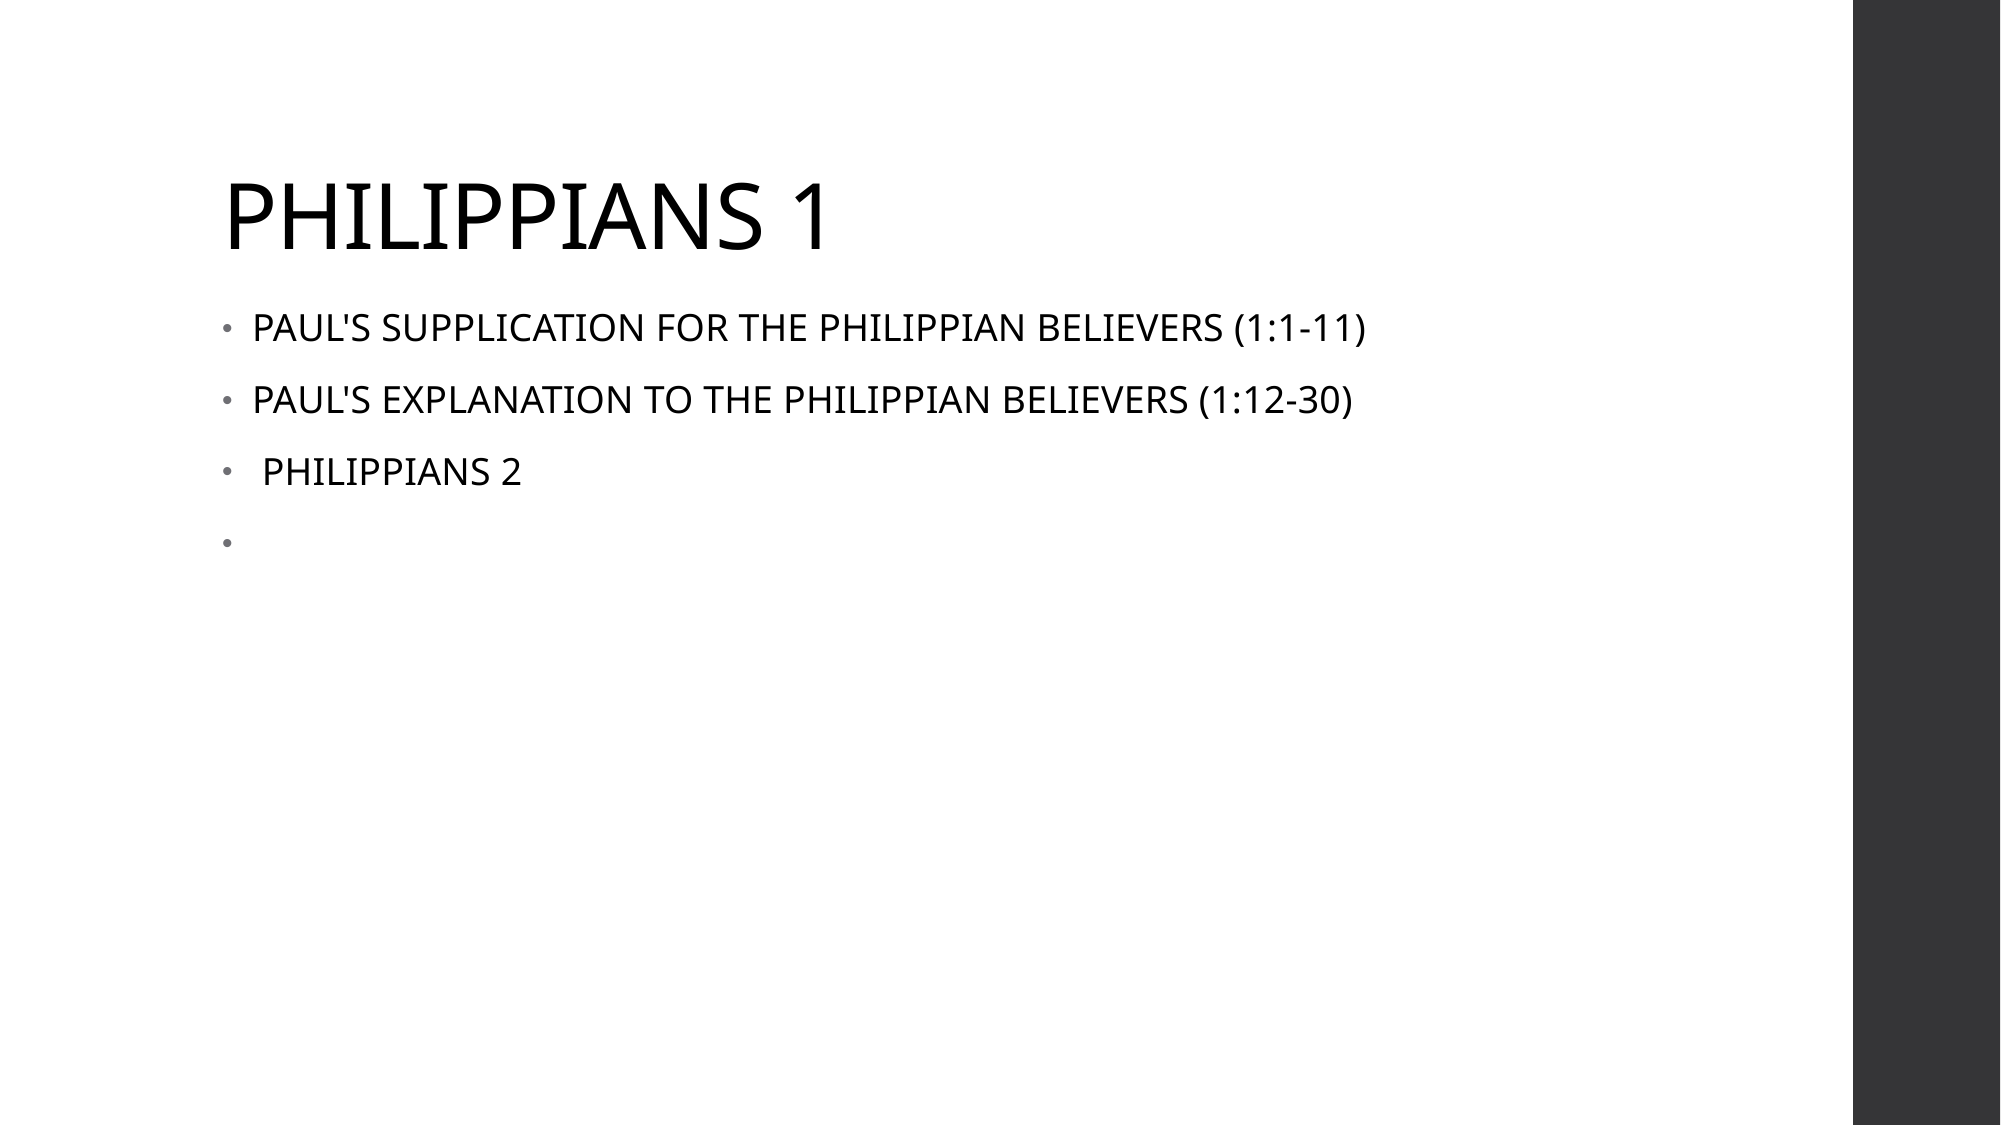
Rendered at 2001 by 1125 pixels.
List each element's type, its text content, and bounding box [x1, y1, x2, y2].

title PHILIPPIANS 1 [206, 60, 1797, 278]
list PAUL'S SUPPLICATION FOR THE PHILIPPIAN BELIEVERS (1:1-11) PAUL'S EXPLANATION TO THE PHILIPPIAN BELIEVERS (1:12-30) PHILIPPIANS 2 [206, 299, 1617, 1014]
